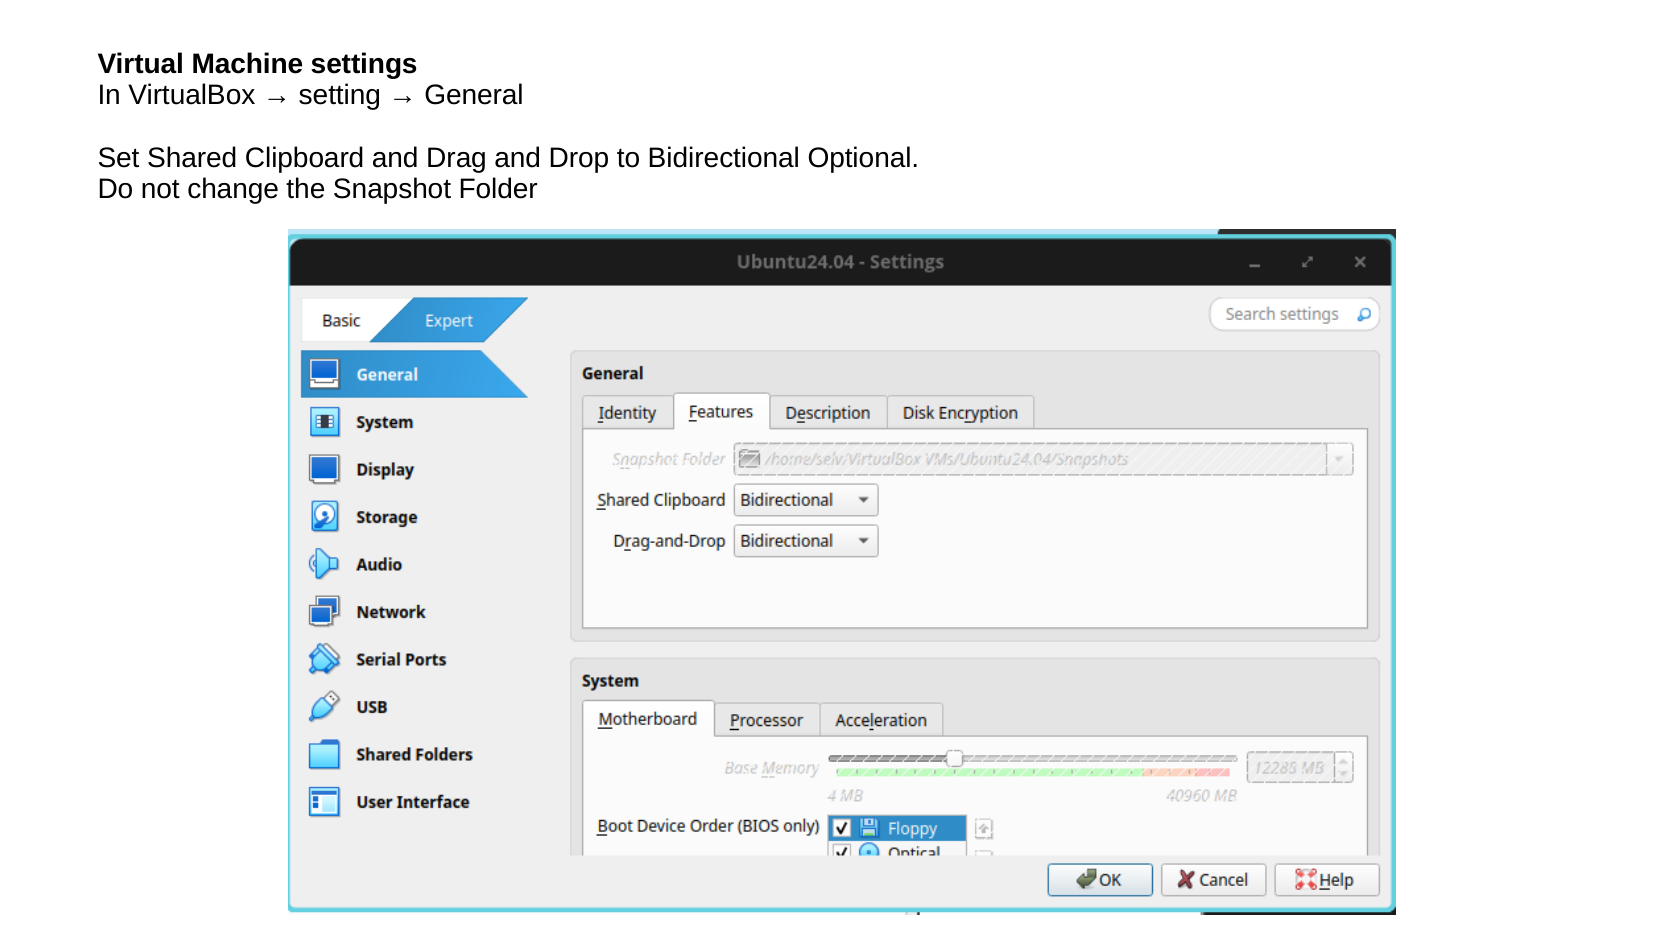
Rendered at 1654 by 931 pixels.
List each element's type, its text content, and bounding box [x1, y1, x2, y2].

picture [288, 229, 1396, 915]
text_box Virtual Machine settings In VirtualBox → setting → General Set Shared Clipboard and Drag and Drop to Bidirectional Optional. Do not change the Snapshot Folder [82, 40, 1571, 212]
